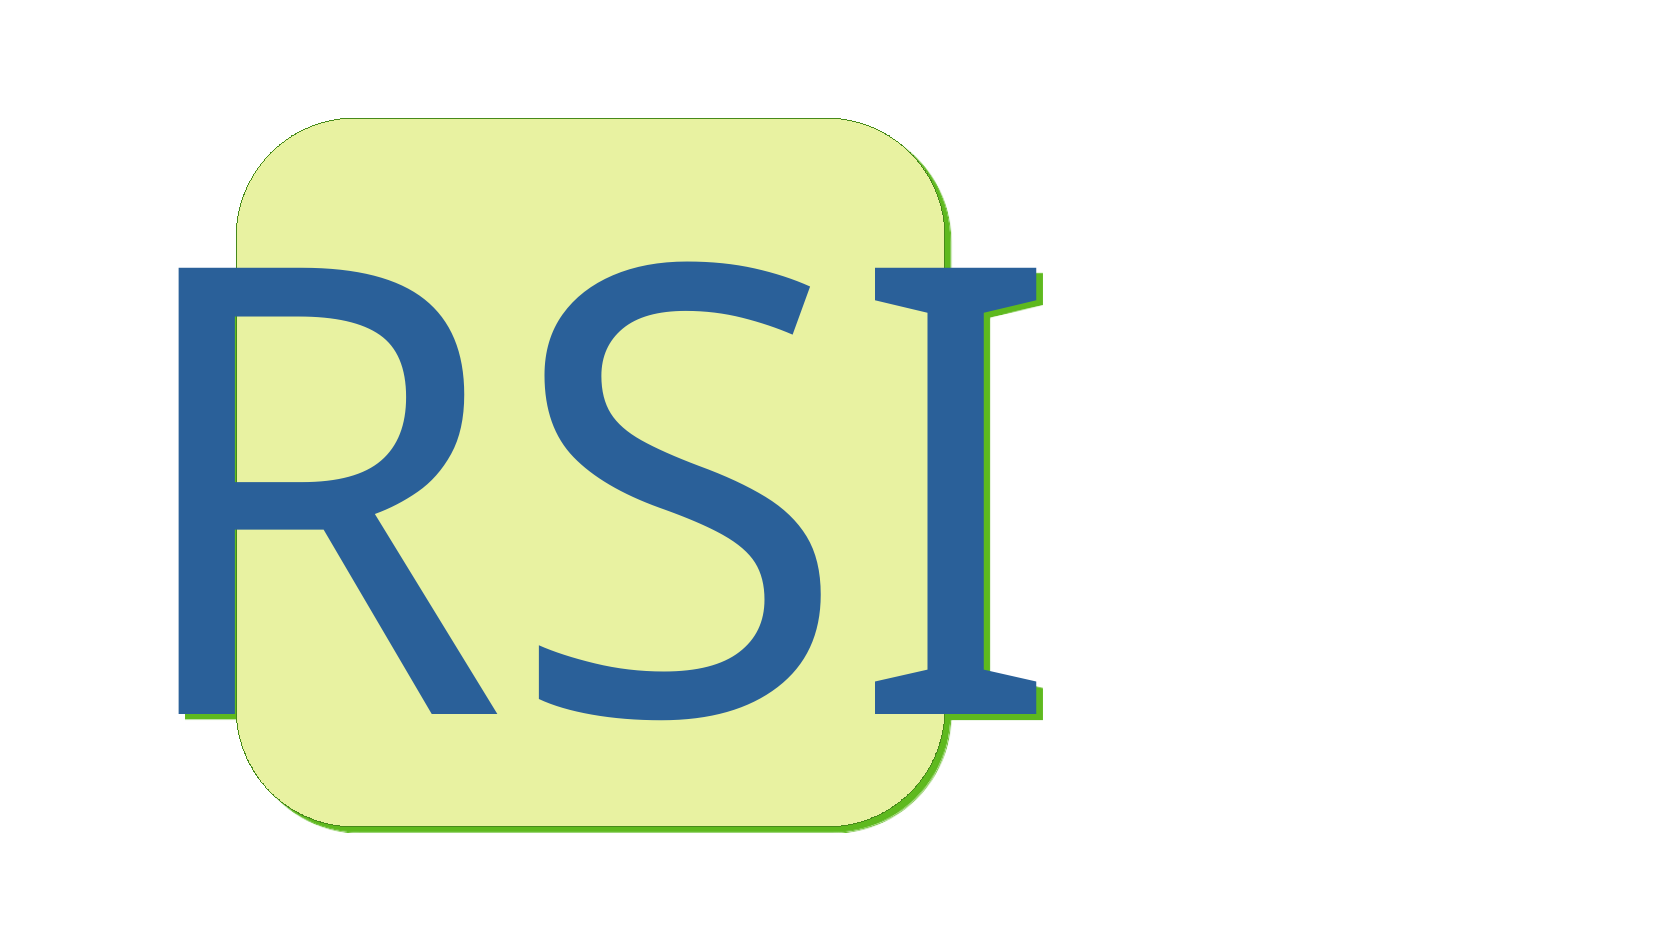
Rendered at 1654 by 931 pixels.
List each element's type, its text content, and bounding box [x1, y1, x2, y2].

text_box RSI [236, 317, 406, 482]
text_box RSI [236, 118, 945, 827]
